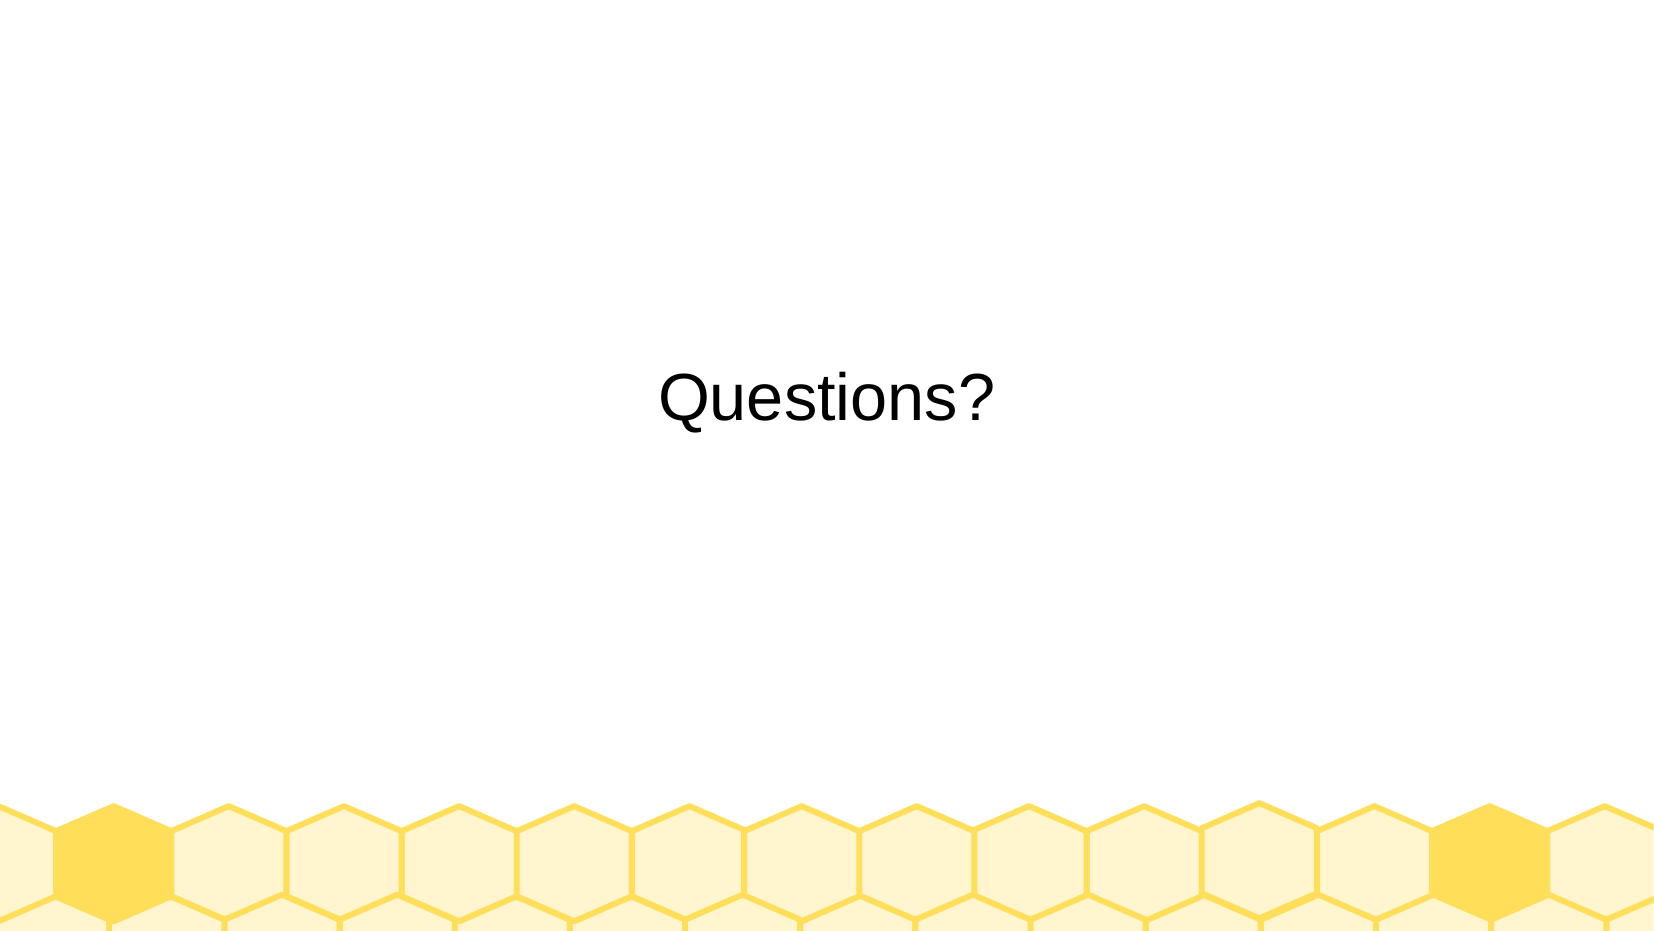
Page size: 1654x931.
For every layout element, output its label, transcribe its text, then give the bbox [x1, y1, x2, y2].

subtitle Questions? [82, 37, 1571, 758]
